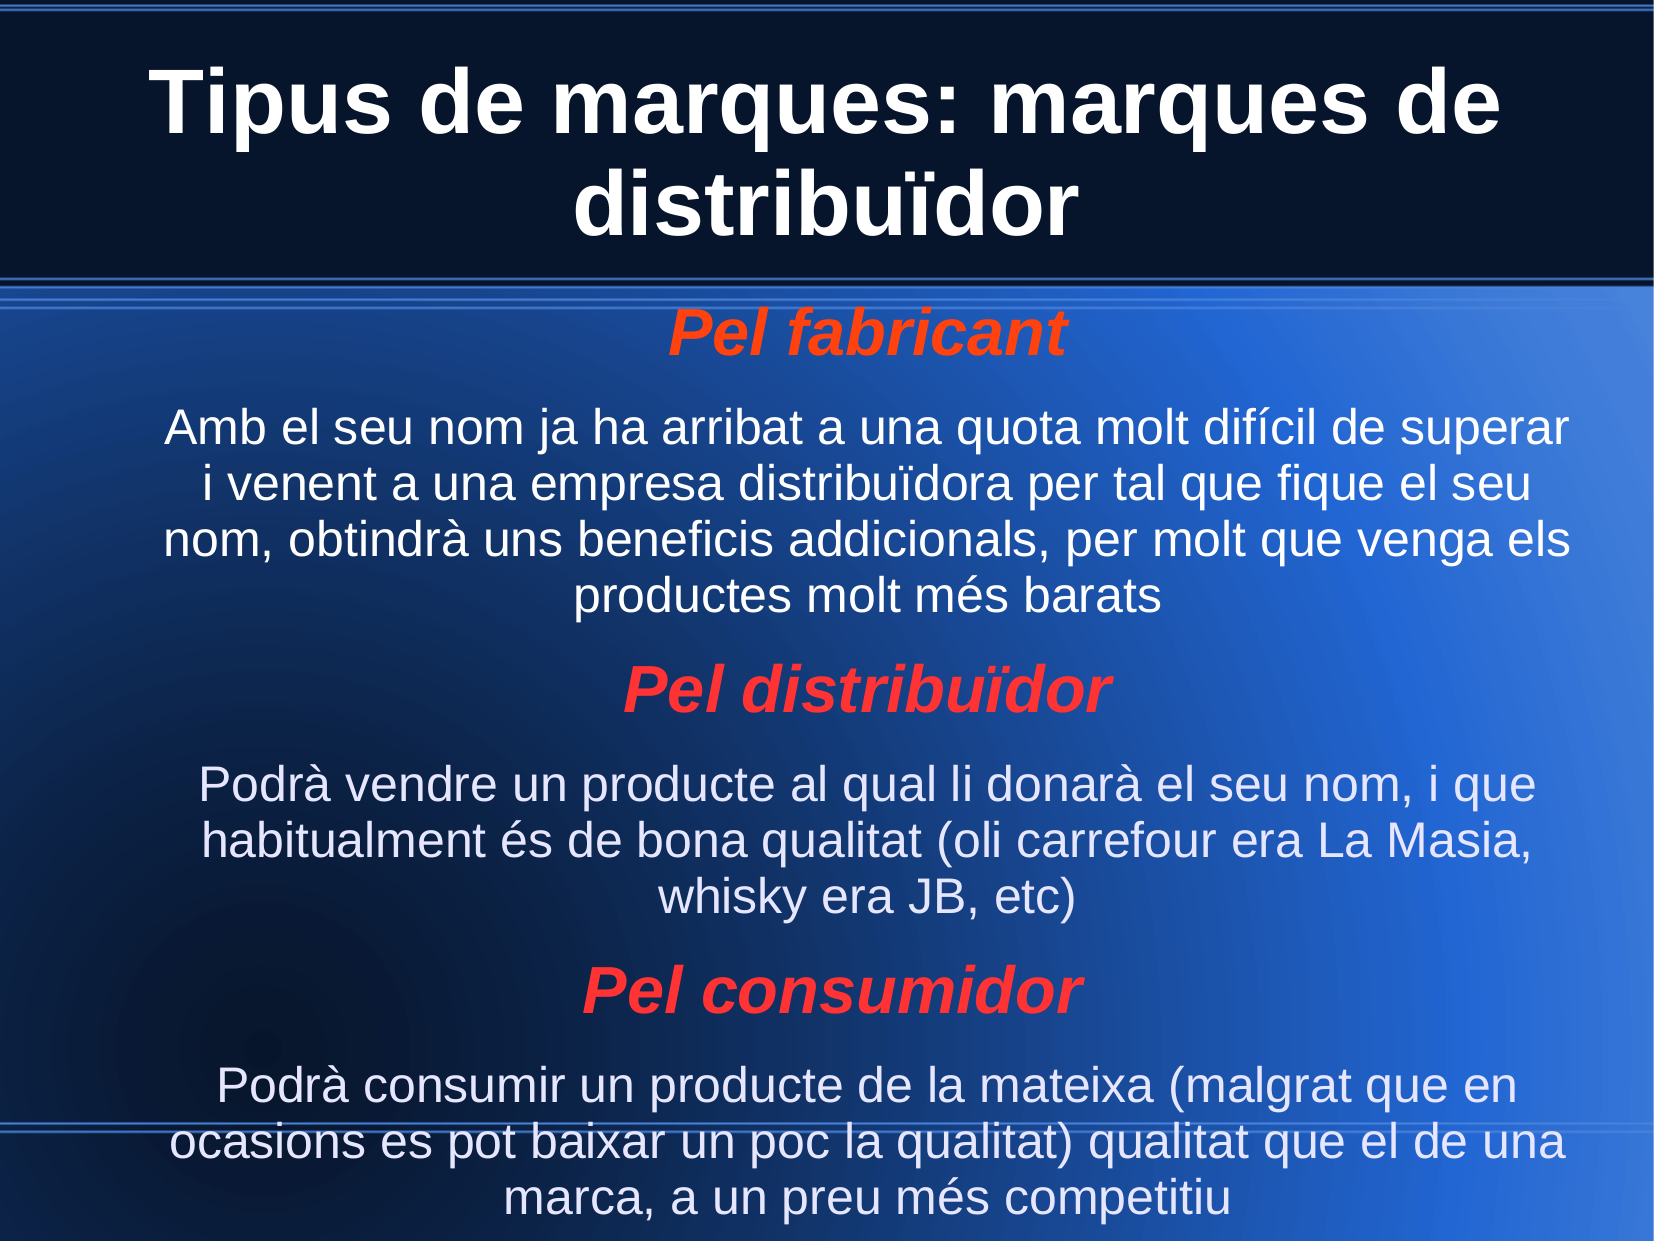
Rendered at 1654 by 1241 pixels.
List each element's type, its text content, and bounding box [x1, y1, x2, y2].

title Tipus de marques: marques de distribuïdor [82, 49, 1571, 257]
picture [0, 0, 1654, 1241]
list Pel fabricant Amb el seu nom ja ha arribat a una quota molt difícil de superar i venent a una empresa distribuïdora per tal que fique el seu nom, obtindrà uns beneficis addicionals, per molt que venga els productes molt més barats Pel distribuïdor Podrà vendre un producte al qual li donarà el seu nom, i que habitualment és de bona qualitat (oli carrefour era La Masia, whisky era JB, etc) Pel consumidor Podrà consumir un producte de la mateixa (malgrat que en ocasions es pot baixar un poc la qualitat) qualitat que el de una marca, a un preu més competitiu [88, 295, 1577, 1241]
